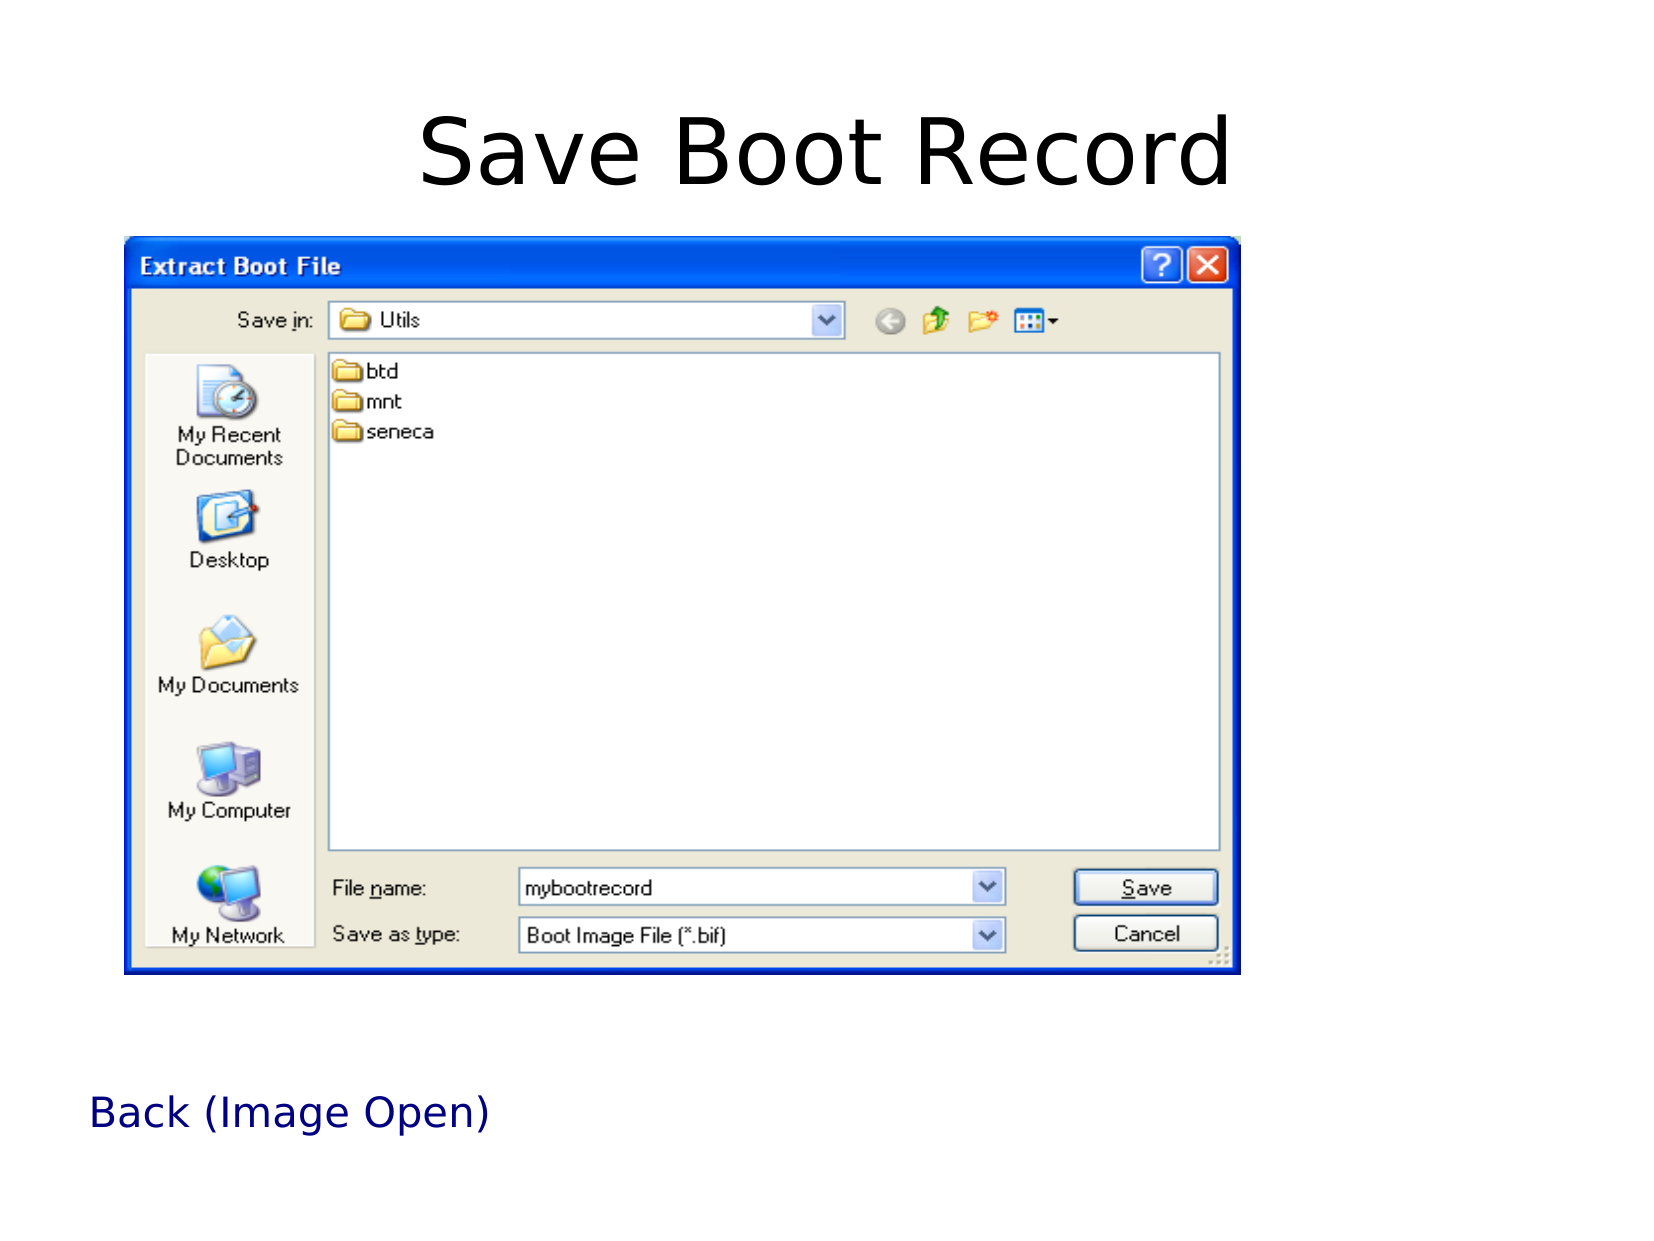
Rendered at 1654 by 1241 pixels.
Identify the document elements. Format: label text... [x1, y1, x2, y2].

title Save Boot Record [82, 49, 1571, 257]
picture [124, 236, 1241, 975]
text_box Back (Image Open) [88, 1078, 833, 1147]
